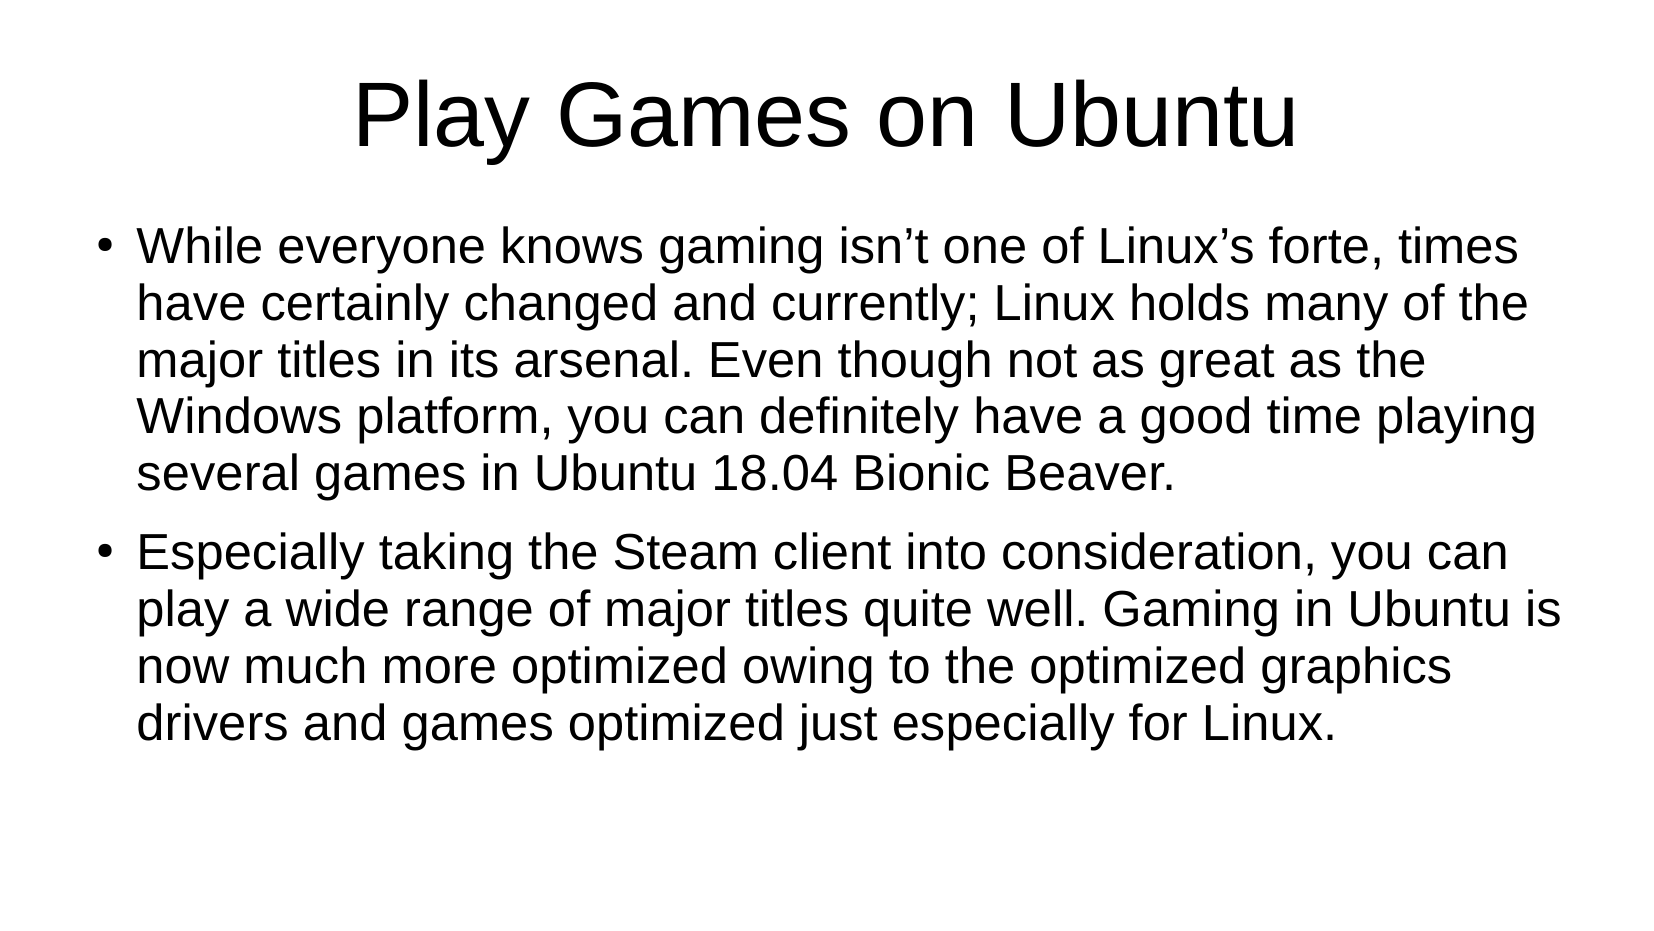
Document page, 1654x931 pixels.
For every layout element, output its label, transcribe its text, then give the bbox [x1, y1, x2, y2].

list While everyone knows gaming isn’t one of Linux’s forte, times have certainly changed and currently; Linux holds many of the major titles in its arsenal. Even though not as great as the Windows platform, you can definitely have a good time playing several games in Ubuntu 18.04 Bionic Beaver. Especially taking the Steam client into consideration, you can play a wide range of major titles quite well. Gaming in Ubuntu is now much more optimized owing to the optimized graphics drivers and games optimized just especially for Linux. [82, 217, 1571, 758]
title Play Games on Ubuntu [82, 37, 1571, 193]
